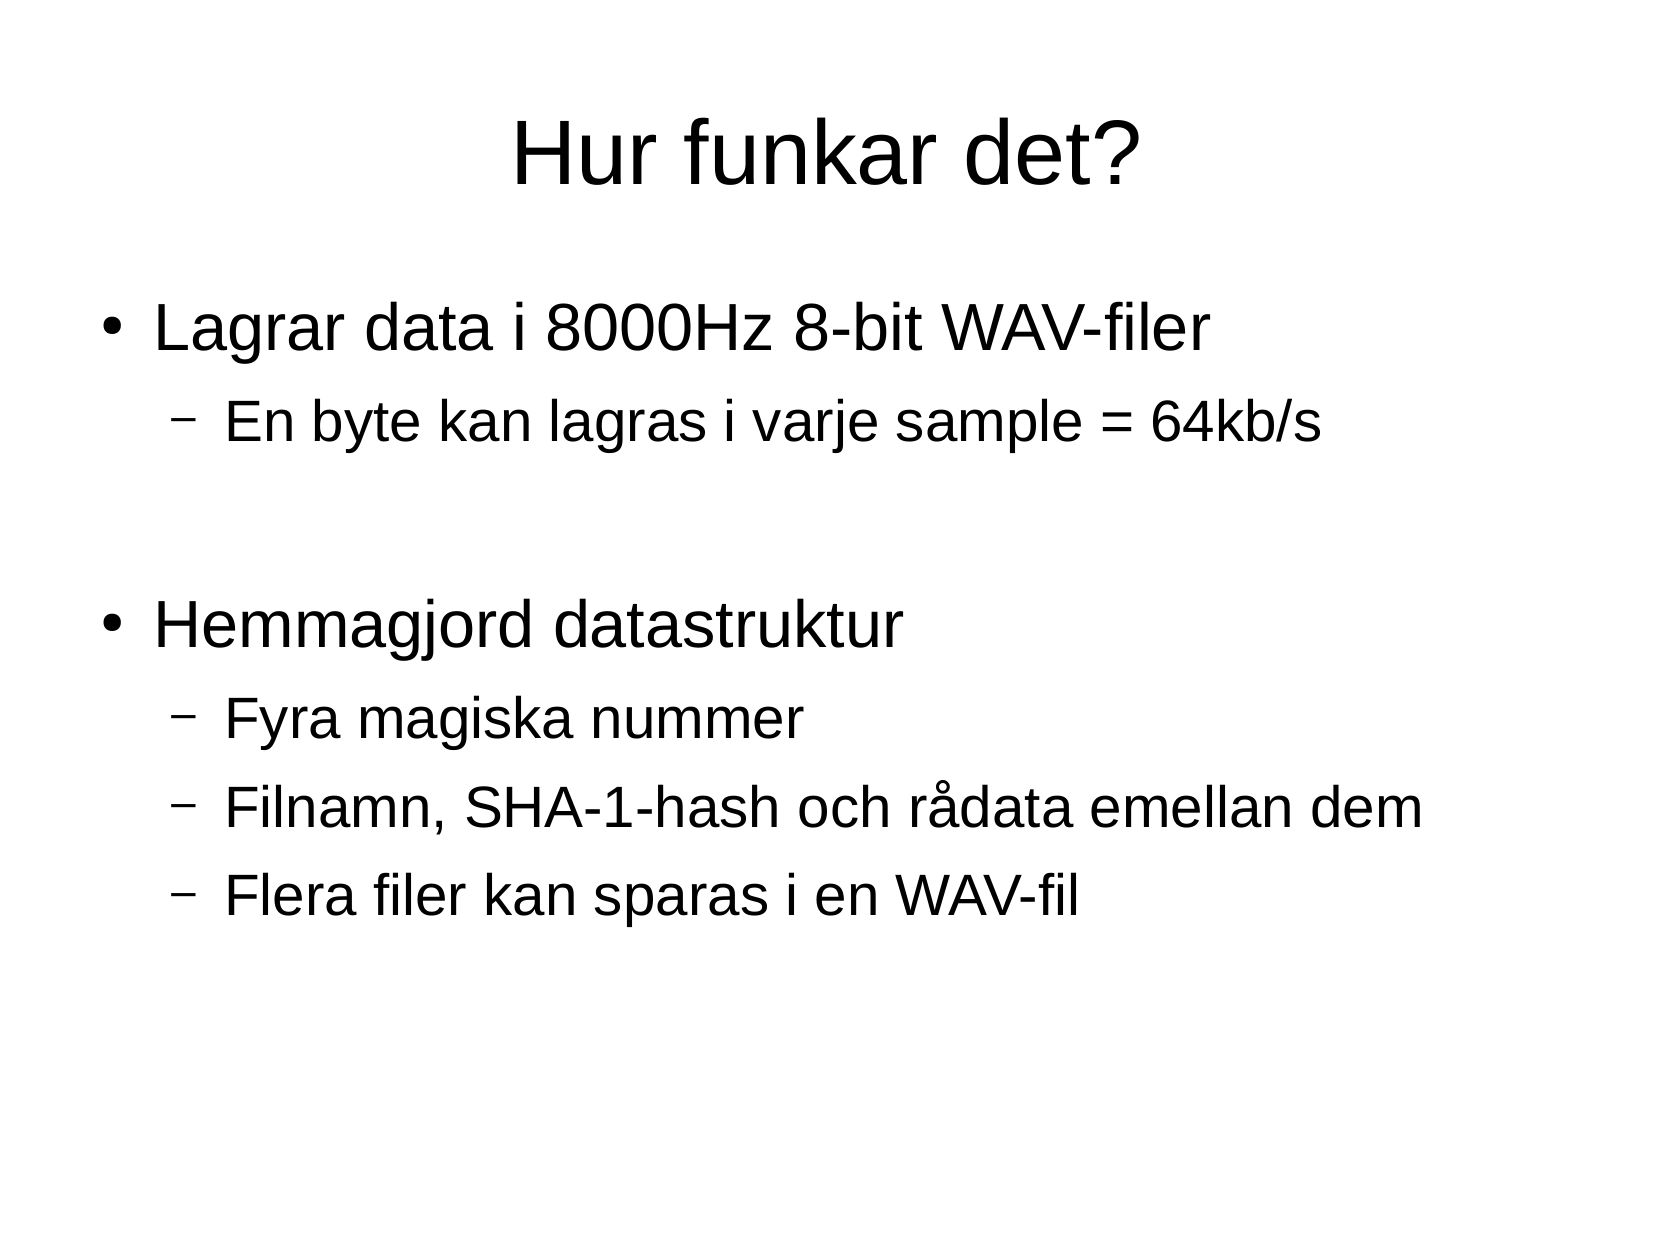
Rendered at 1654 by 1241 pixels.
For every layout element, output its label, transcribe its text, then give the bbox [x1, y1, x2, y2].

title Hur funkar det? [82, 49, 1571, 257]
list Lagrar data i 8000Hz 8-bit WAV-filer En byte kan lagras i varje sample = 64kb/s Hemmagjord datastruktur Fyra magiska nummer Filnamn, SHA-1-hash och rådata emellan dem Flera filer kan sparas i en WAV-fil [82, 290, 1571, 1010]
